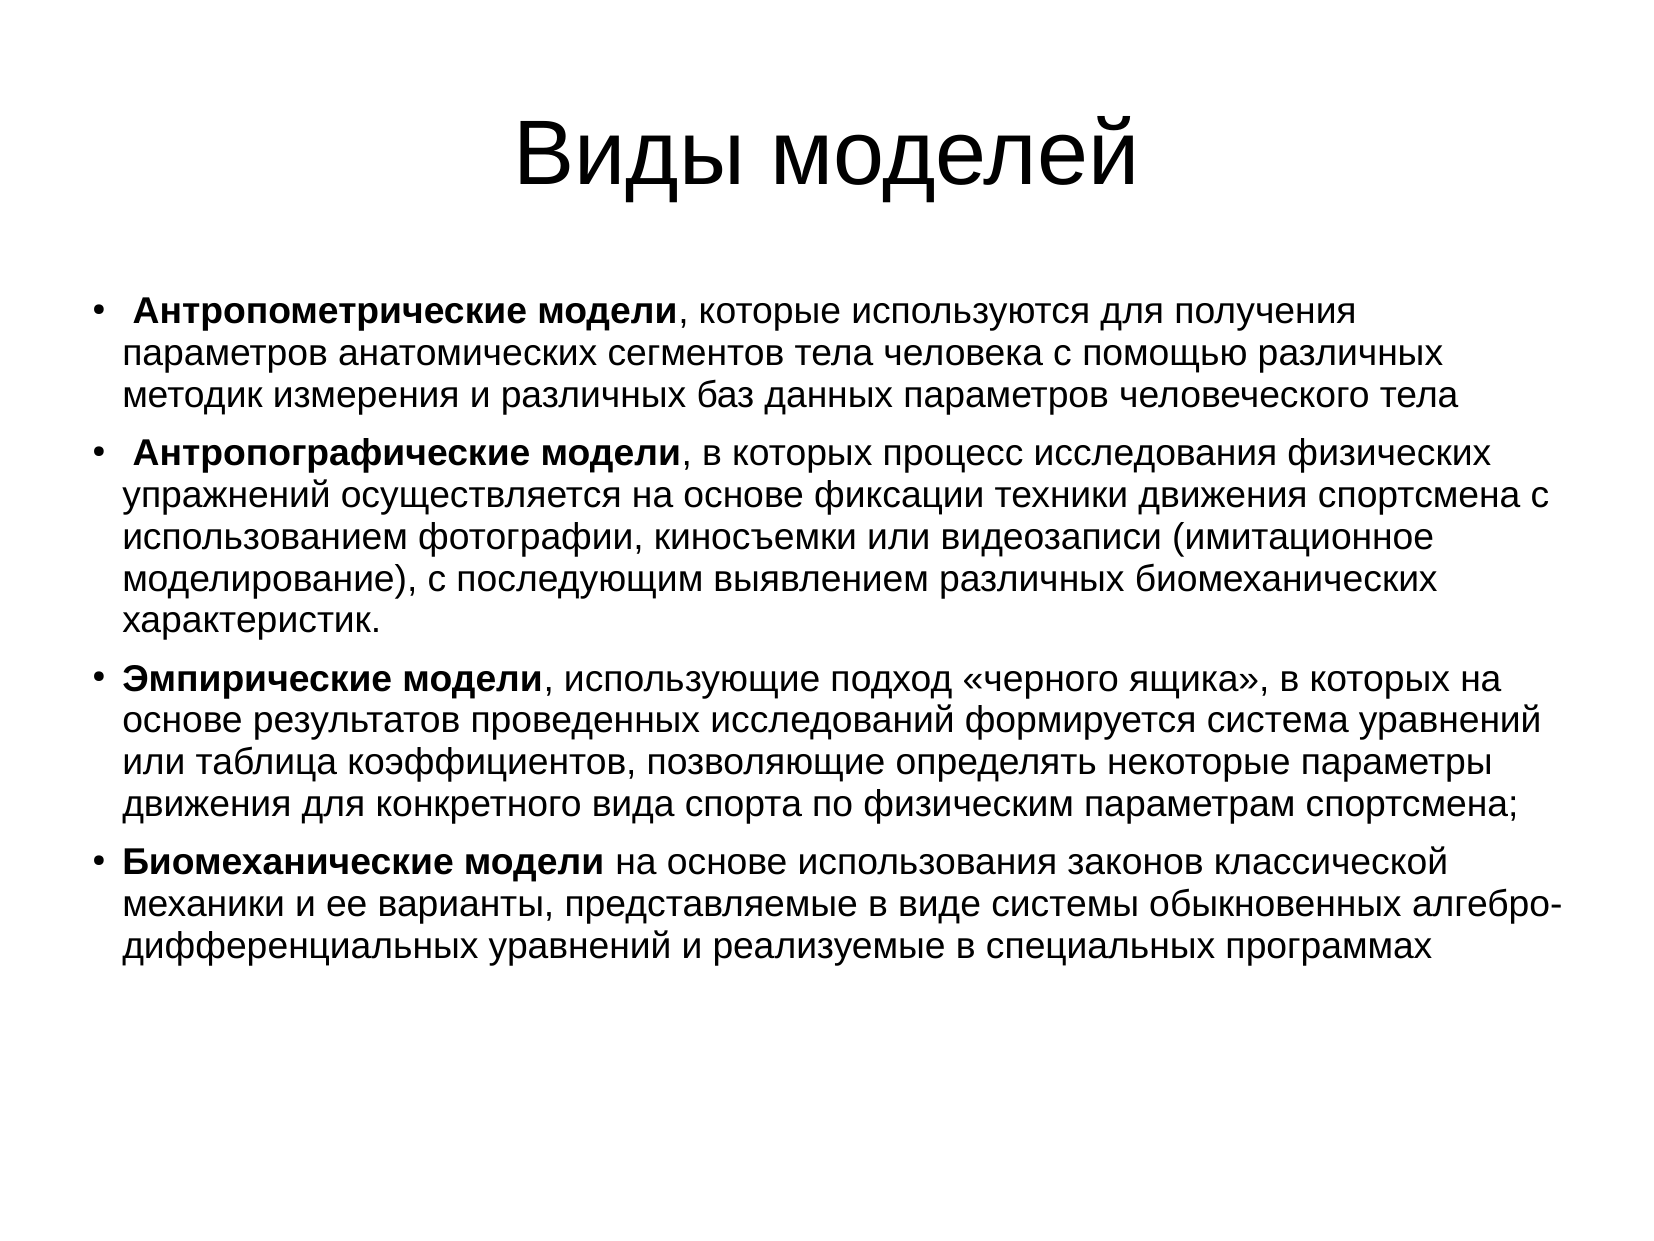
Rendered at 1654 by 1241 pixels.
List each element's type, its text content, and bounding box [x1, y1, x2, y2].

title Виды моделей [82, 49, 1571, 257]
list Антропометрические модели, которые используются для получения параметров анатомических сегментов тела человека с помощью различных методик измерения и различных баз данных параметров человеческого тела Антропографические модели, в которых процесс исследования физических упражнений осуществляется на основе фиксации техники движения спортсмена с использованием фотографии, киносъемки или видеозаписи (имитационное моделирование), с последующим выявлением различных биомеханических характеристик. Эмпирические модели, использующие подход «черного ящика», в которых на основе результатов проведенных исследований формируется система уравнений или таблица коэффициентов, позволяющие определять некоторые параметры движения для конкретного вида спорта по физическим параметрам спортсмена; Биомеханические модели на основе использования законов классической механики и ее варианты, представляемые в виде системы обыкновенных алгебро-дифференциальных уравнений и реализуемые в специальных программах [82, 290, 1571, 1010]
